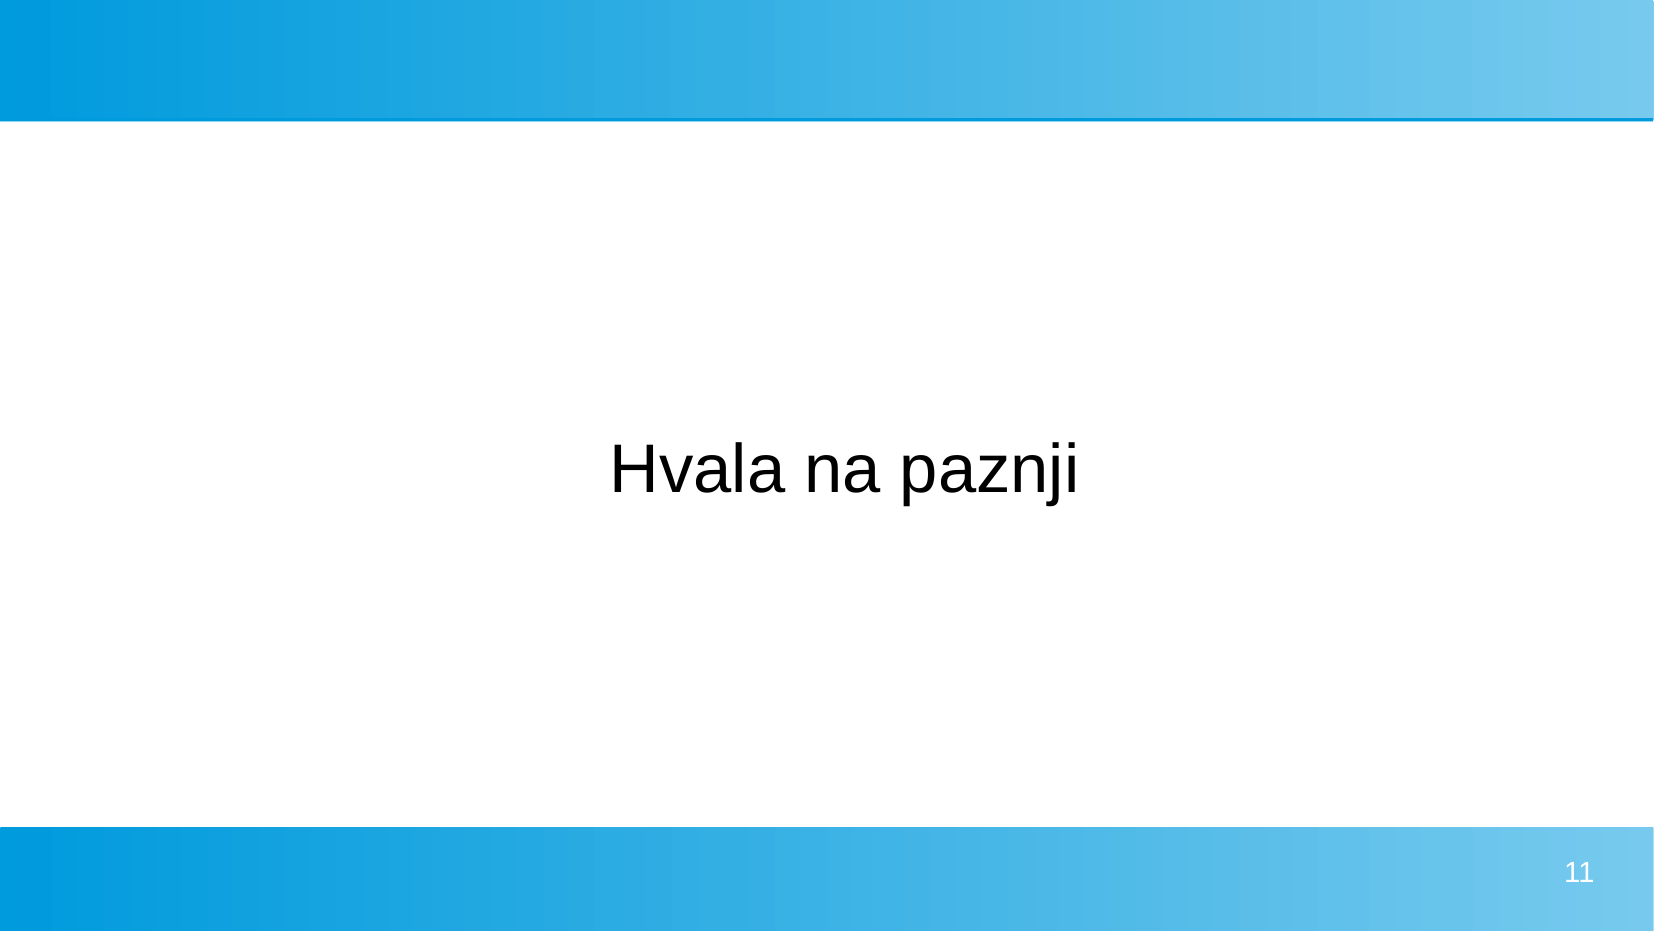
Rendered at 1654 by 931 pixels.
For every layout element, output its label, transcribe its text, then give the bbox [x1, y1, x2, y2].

title Hvala na paznji [77, 112, 1613, 826]
